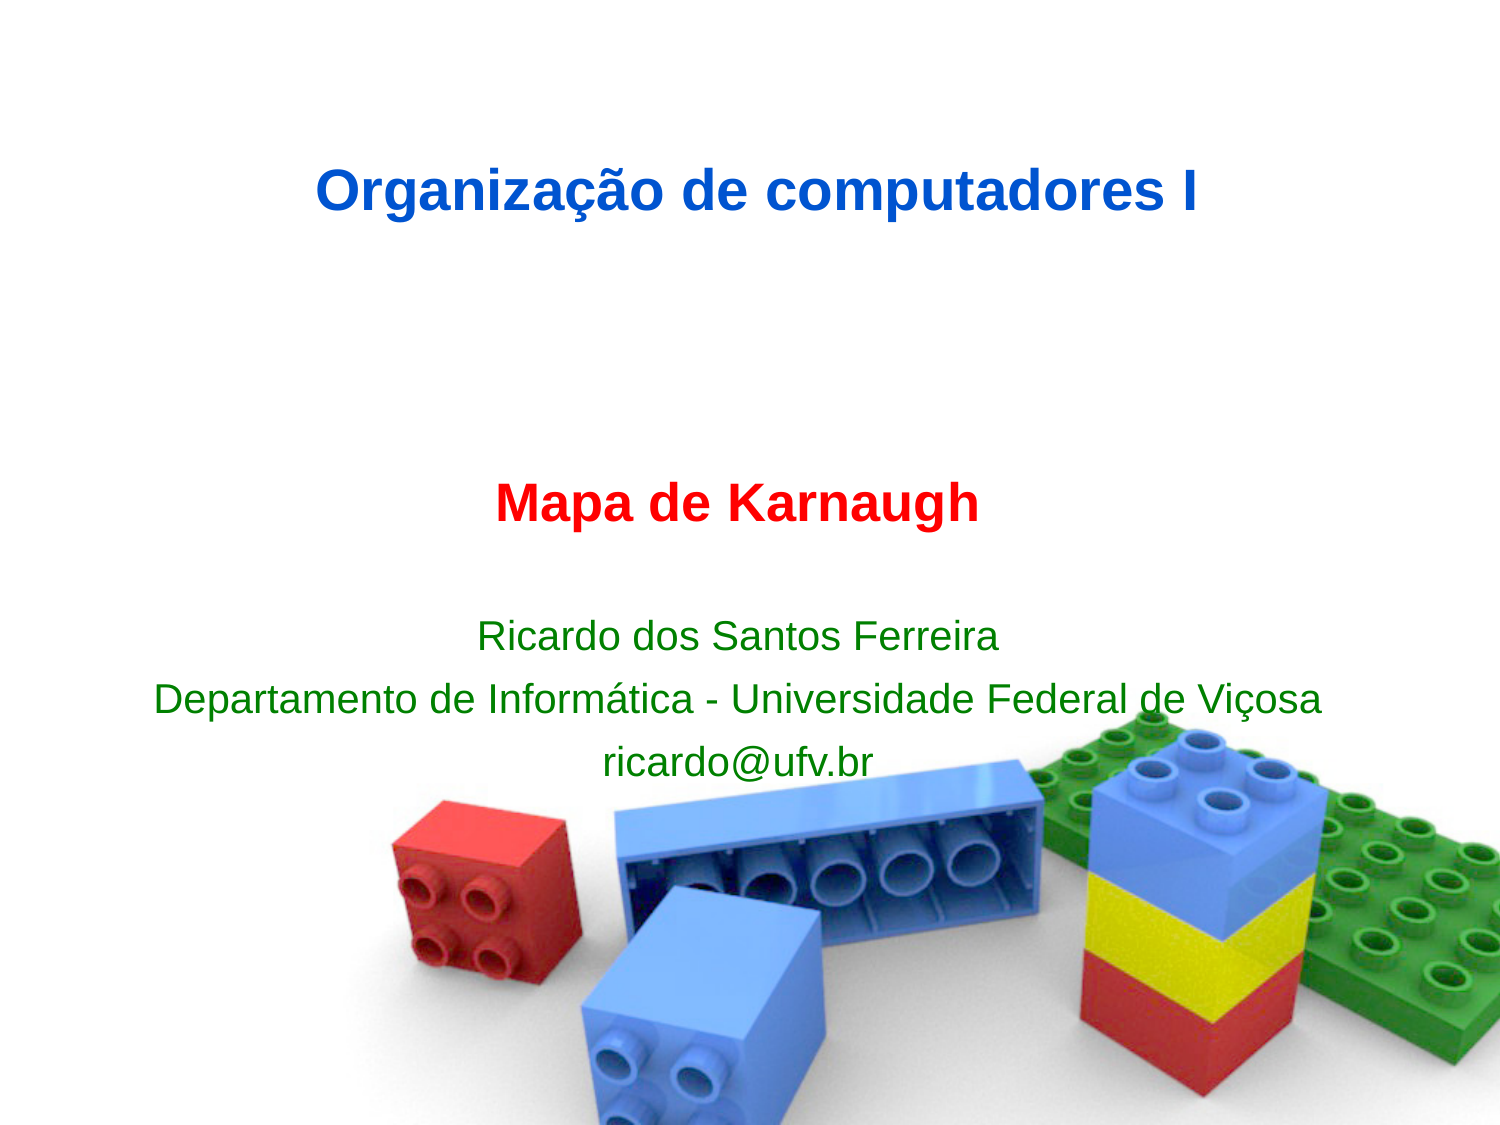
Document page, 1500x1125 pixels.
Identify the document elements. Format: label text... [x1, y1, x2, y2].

title Organização de computadores I [120, 96, 1396, 284]
subtitle Mapa de Karnaugh Ricardo dos Santos Ferreira Departamento de Informática - Universidade Federal de Viçosa ricardo@ufv.br [29, 464, 1447, 794]
picture [323, 242, 1500, 1125]
